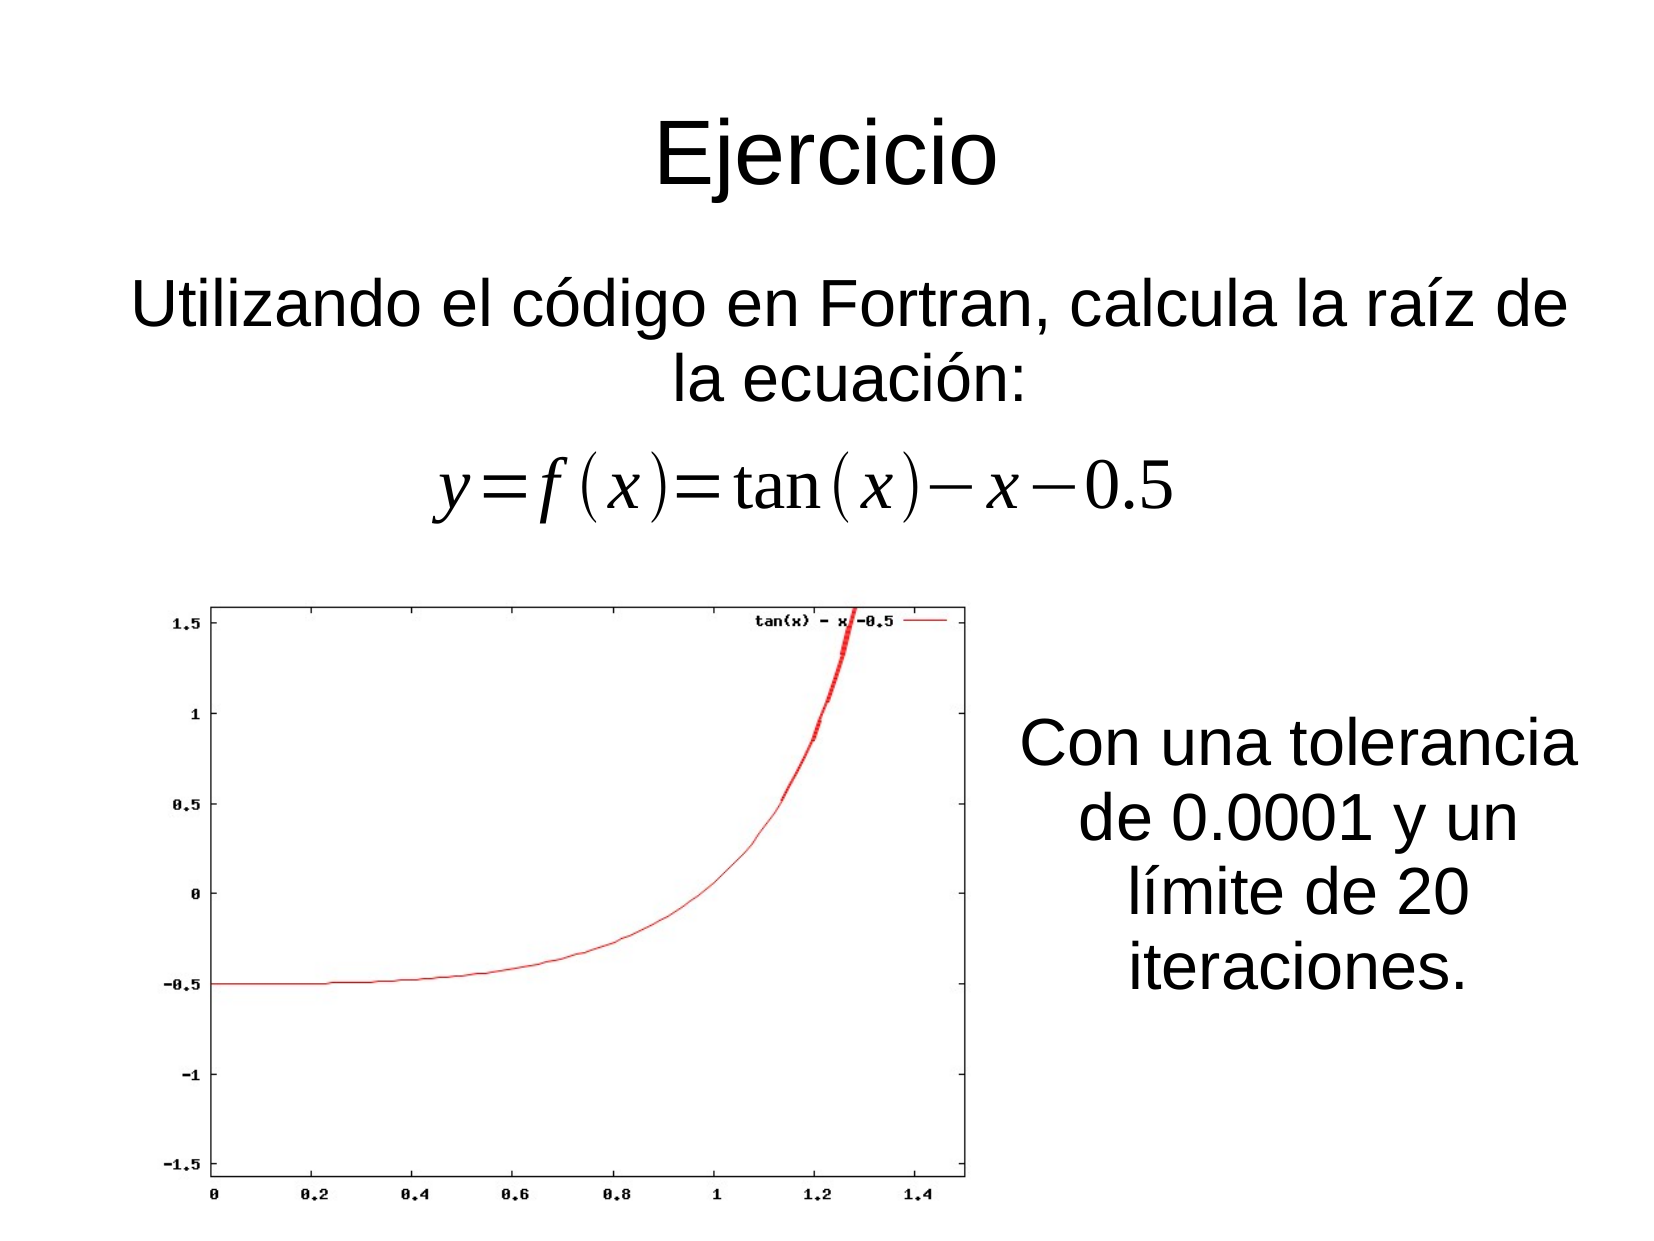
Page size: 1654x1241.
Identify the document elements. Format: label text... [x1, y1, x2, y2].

text_box Utilizando el código en Fortran, calcula la raíz de la ecuación: [106, 209, 1595, 473]
subtitle Con una tolerancia de 0.0001 y un límite de 20 iteraciones. [1003, 704, 1595, 1004]
title Ejercicio [82, 49, 1571, 257]
chart [423, 473, 1182, 527]
picture [147, 590, 992, 1211]
